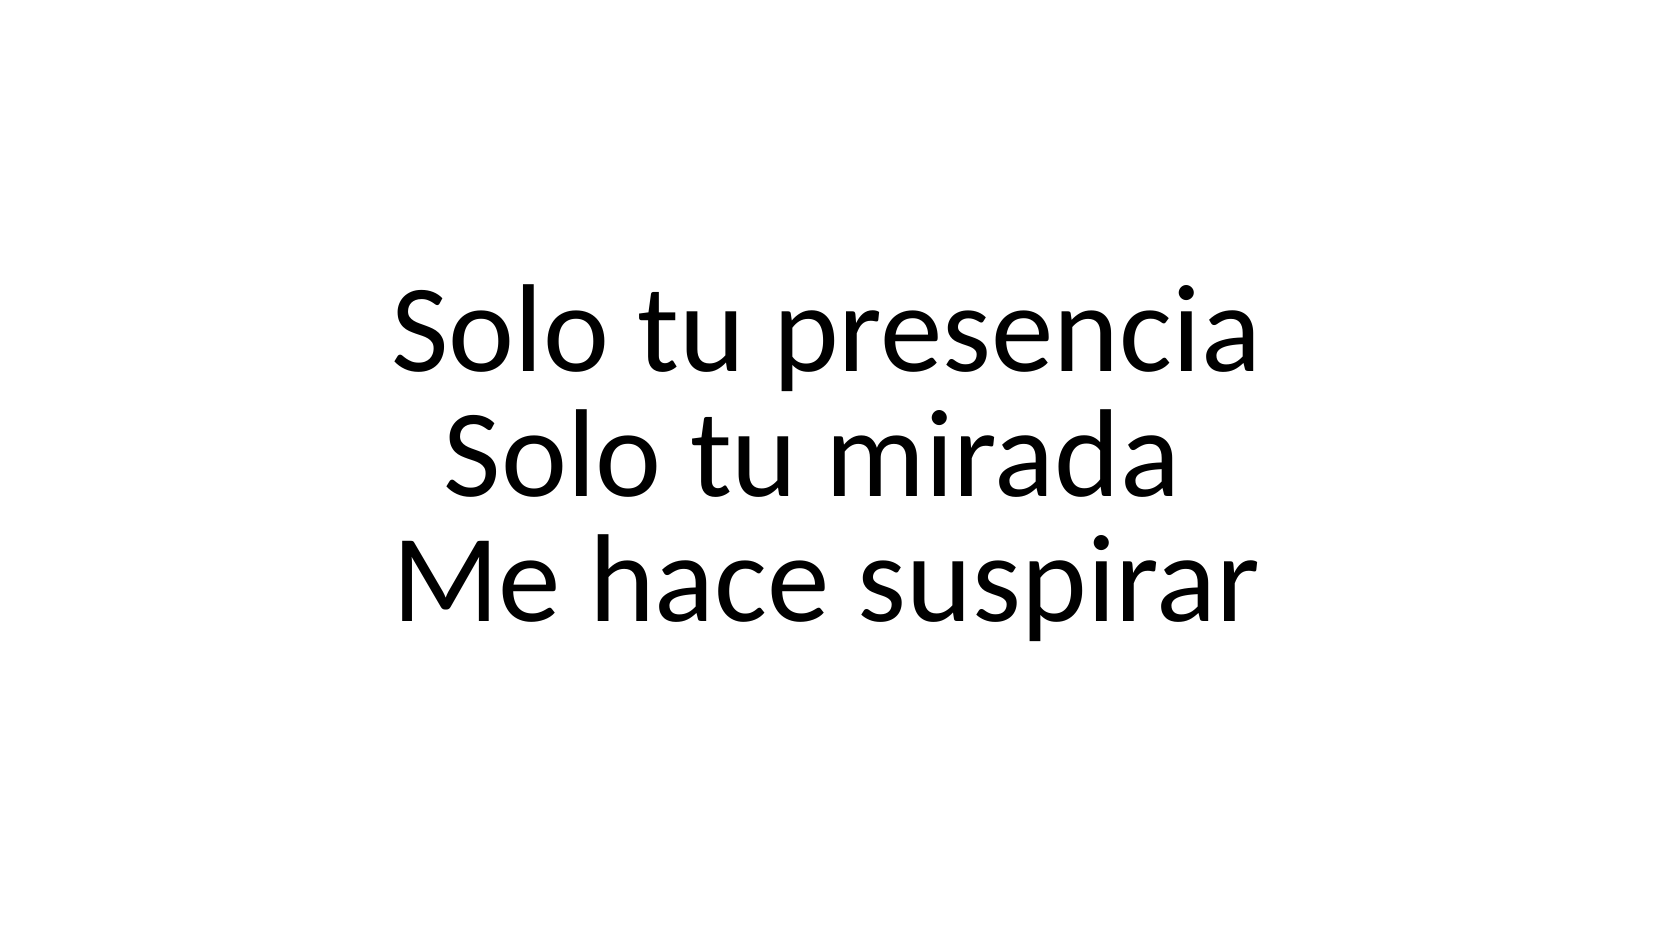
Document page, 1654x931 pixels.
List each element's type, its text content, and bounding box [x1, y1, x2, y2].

title Solo tu presencia Solo tu mirada Me hace suspirar [0, 0, 1654, 931]
